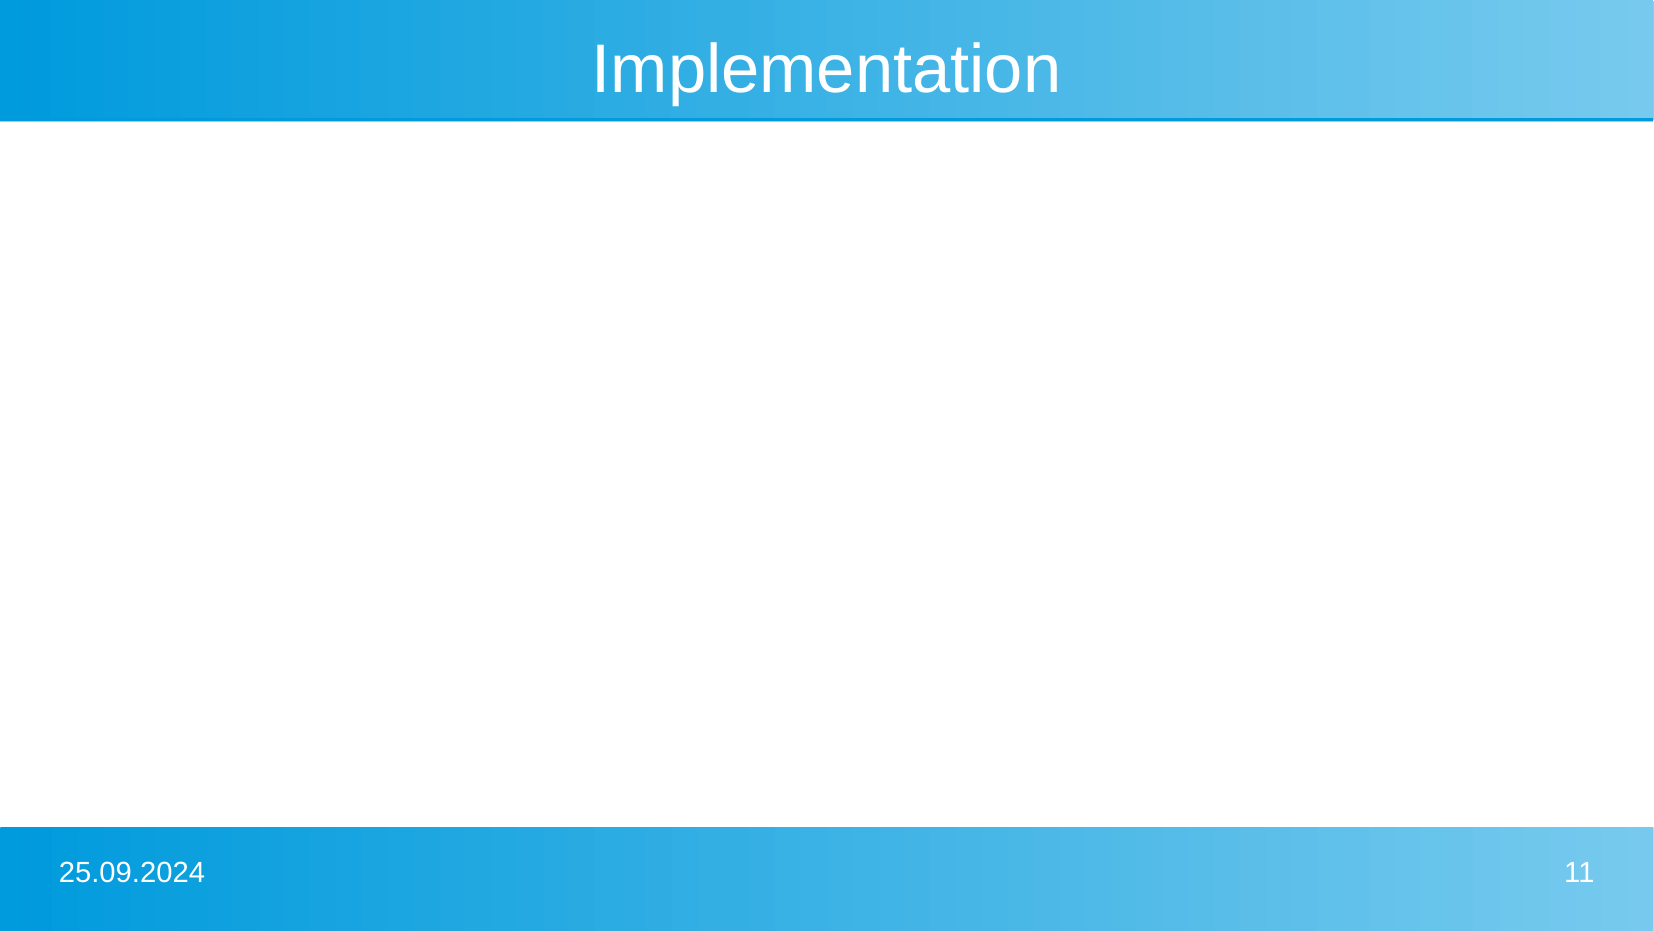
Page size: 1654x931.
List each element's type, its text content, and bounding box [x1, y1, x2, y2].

title Implementation [59, 21, 1595, 116]
